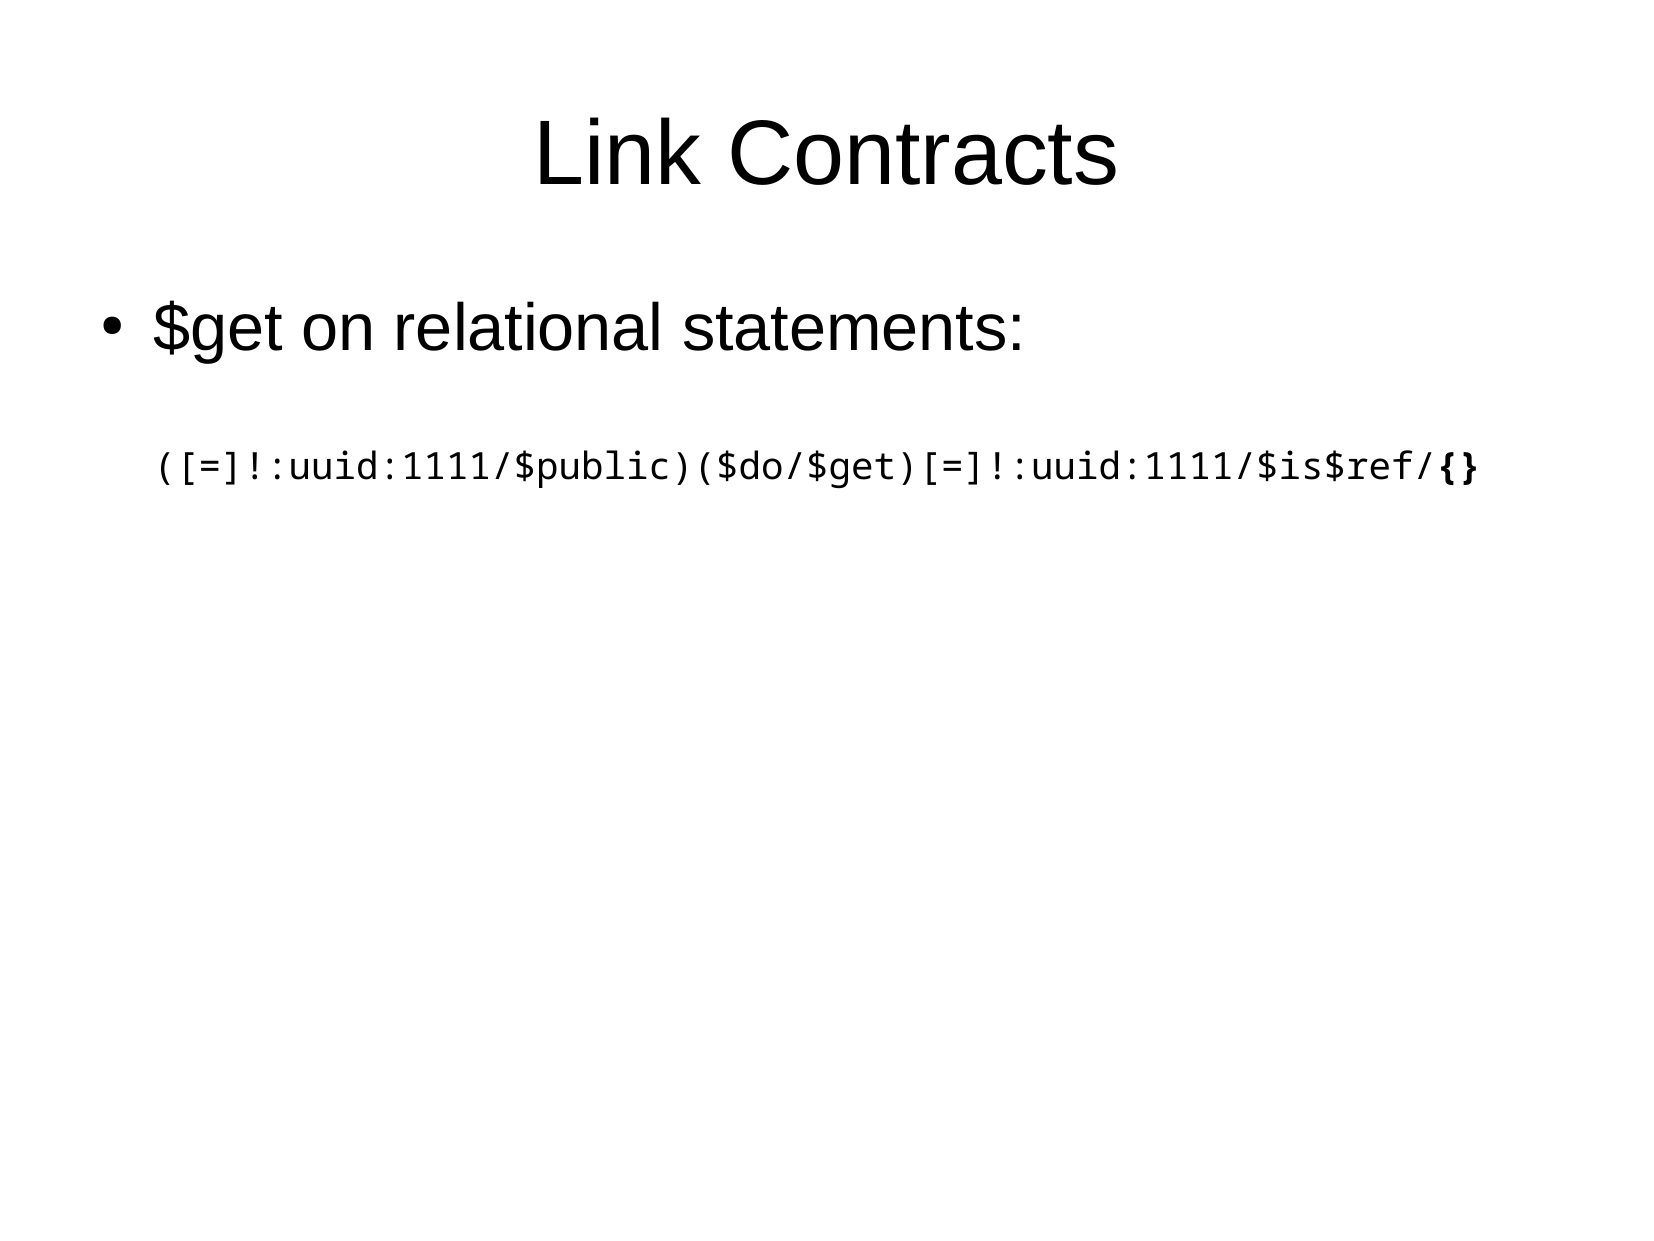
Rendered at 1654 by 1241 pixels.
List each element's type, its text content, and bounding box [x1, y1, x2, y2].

list $get on relational statements: ([=]!:uuid:1111/$public)($do/$get)[=]!:uuid:1111/$is$ref/{} [82, 290, 1571, 1010]
title Link Contracts [82, 49, 1571, 257]
